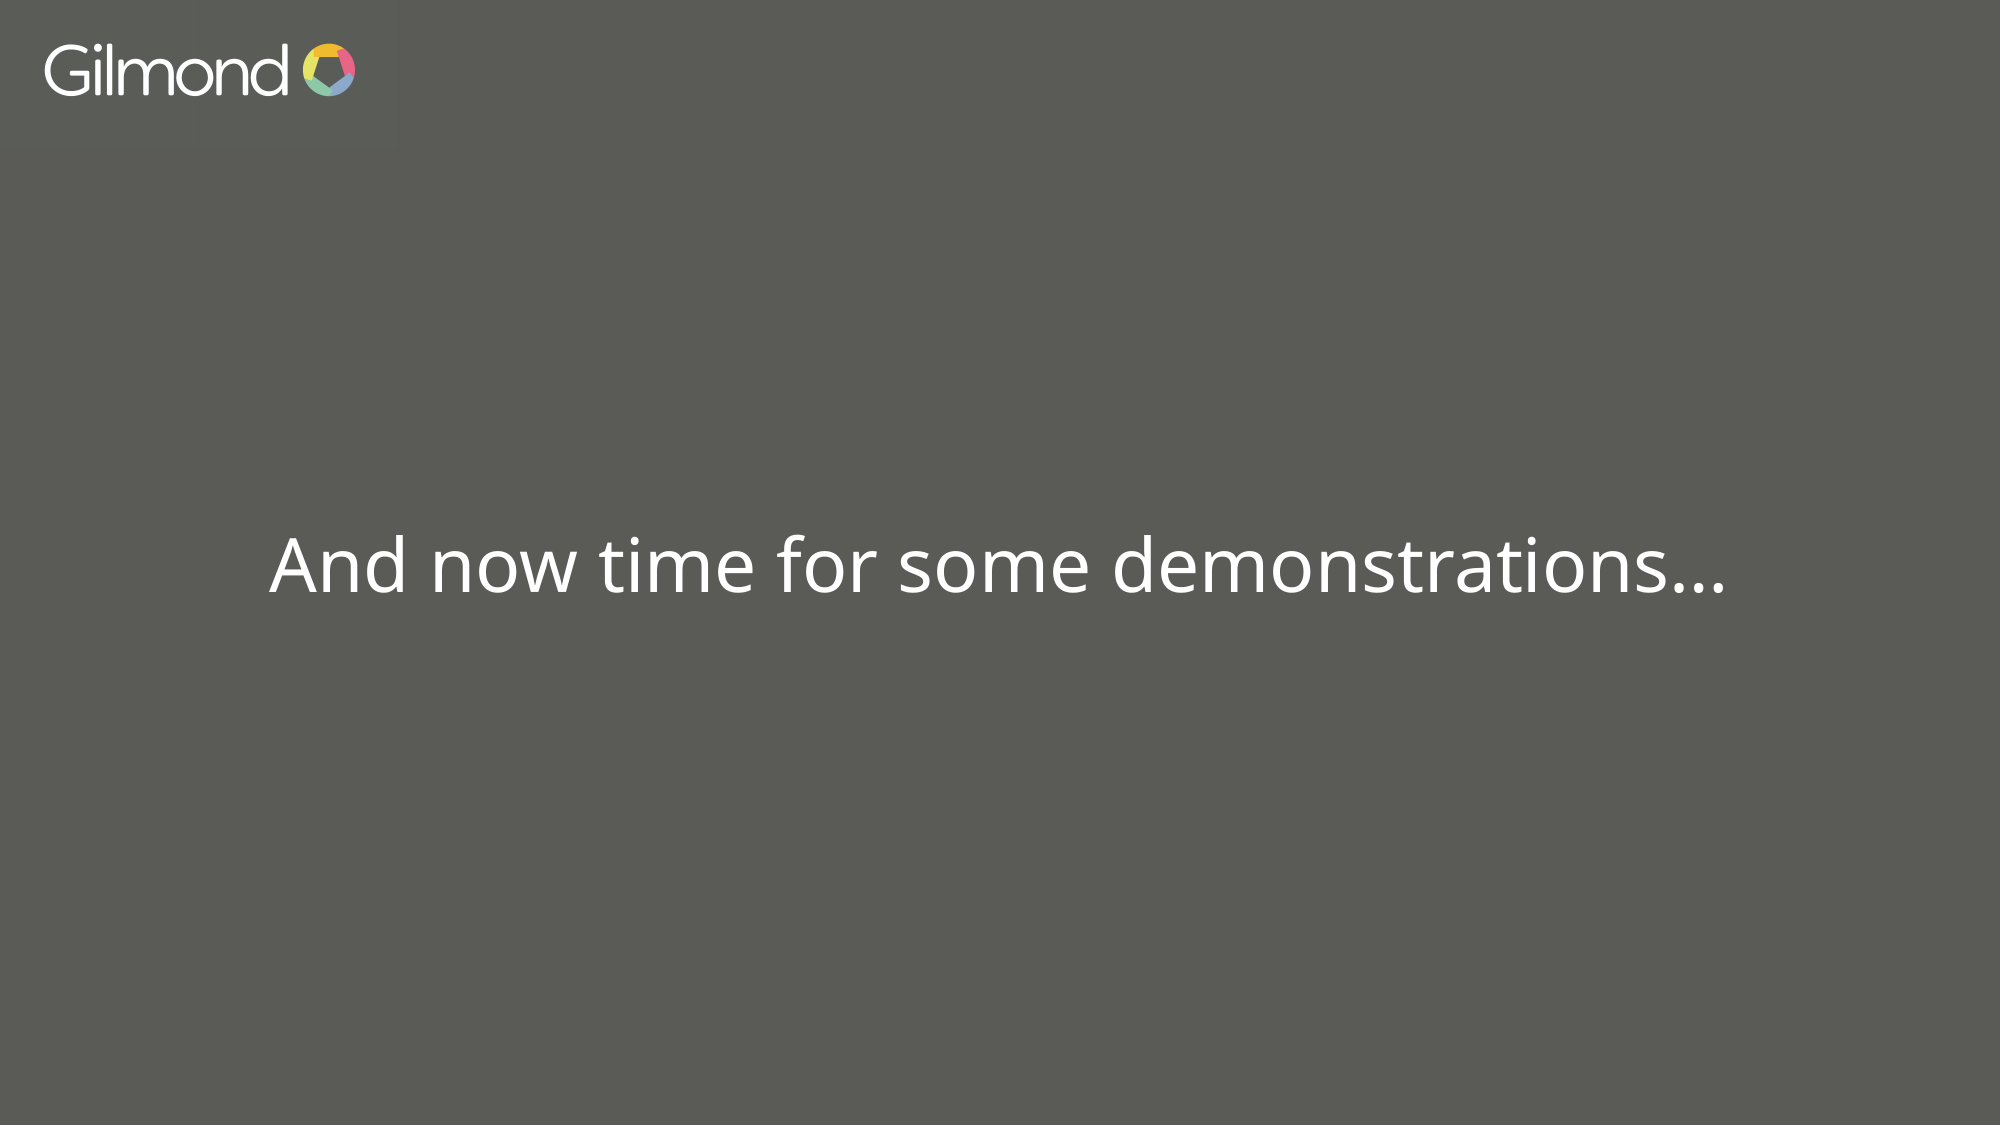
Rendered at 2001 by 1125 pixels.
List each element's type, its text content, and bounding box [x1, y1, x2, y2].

title And now time for some demonstrations… [137, 59, 1863, 1077]
picture [0, 0, 399, 149]
